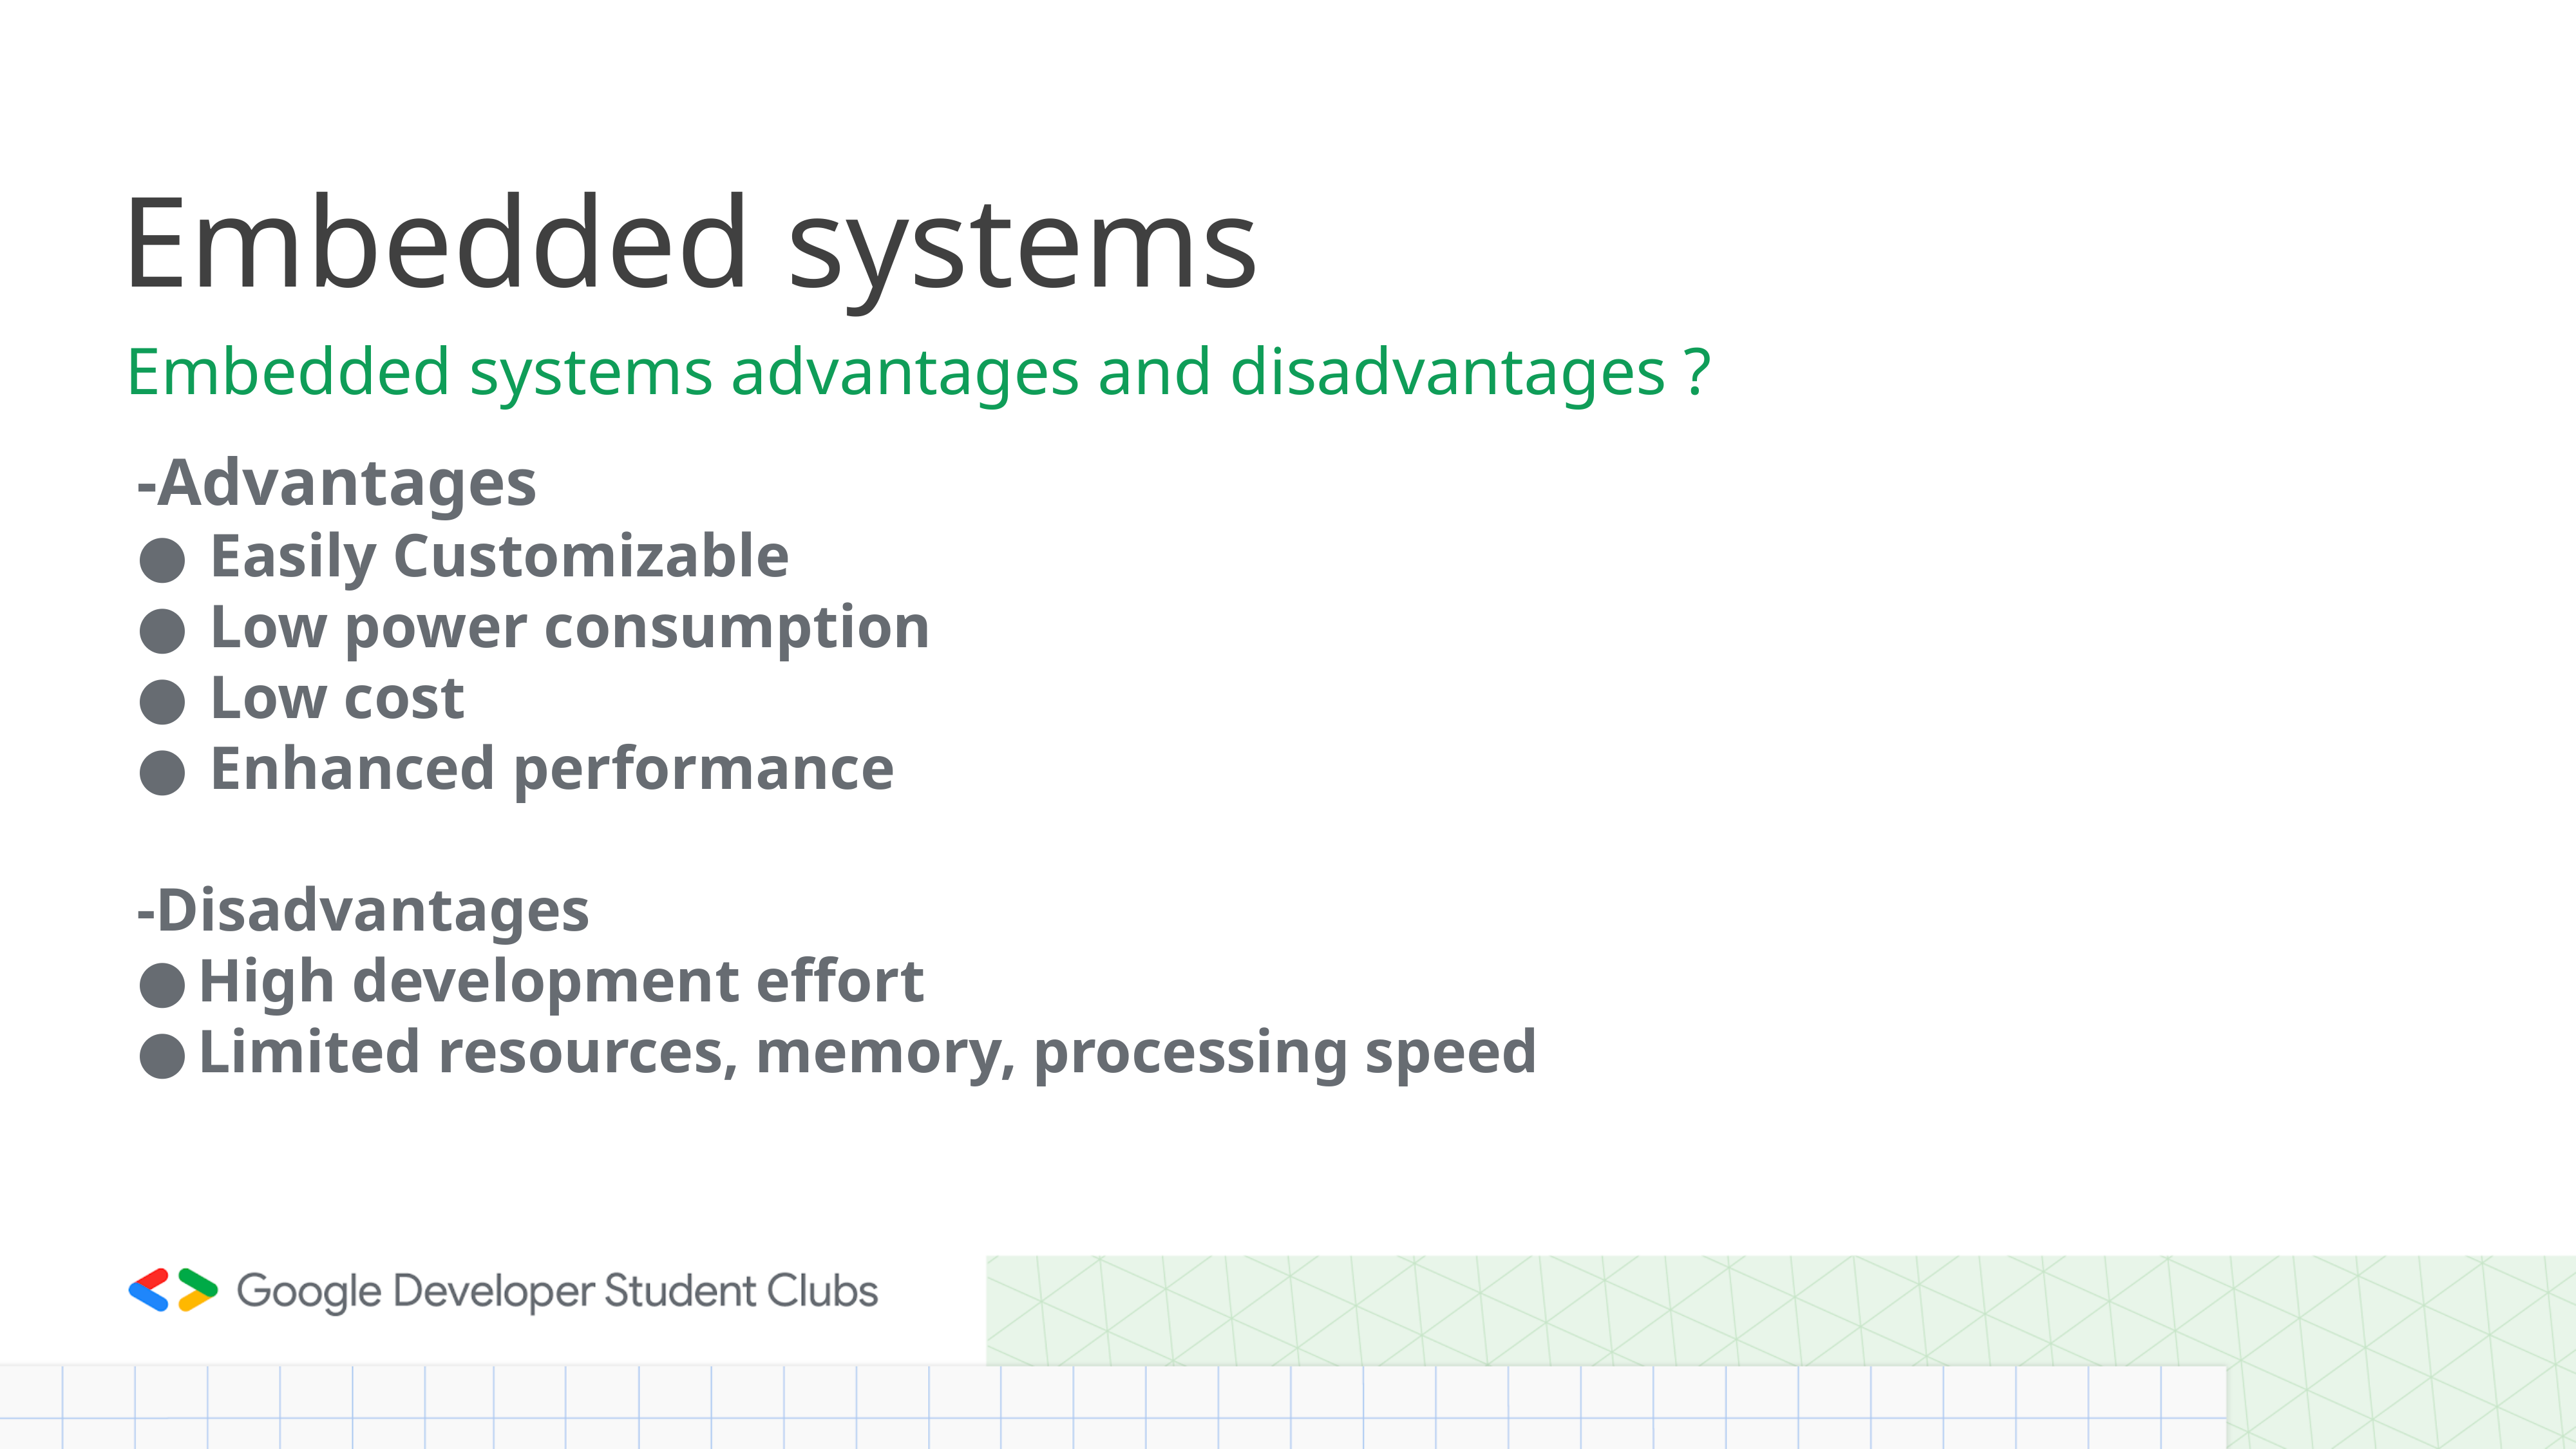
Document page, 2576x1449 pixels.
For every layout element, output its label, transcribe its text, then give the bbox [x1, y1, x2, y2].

title Embedded systems [94, 136, 2414, 430]
picture [0, 0, 2576, 1449]
list -Advantages Easily Customizable Low power consumption Low cost Enhanced performance -Disadvantages High development effort Limited resources, memory, processing speed [127, 431, 2441, 1101]
subtitle Embedded systems advantages and disadvantages ? [115, 320, 2441, 1180]
